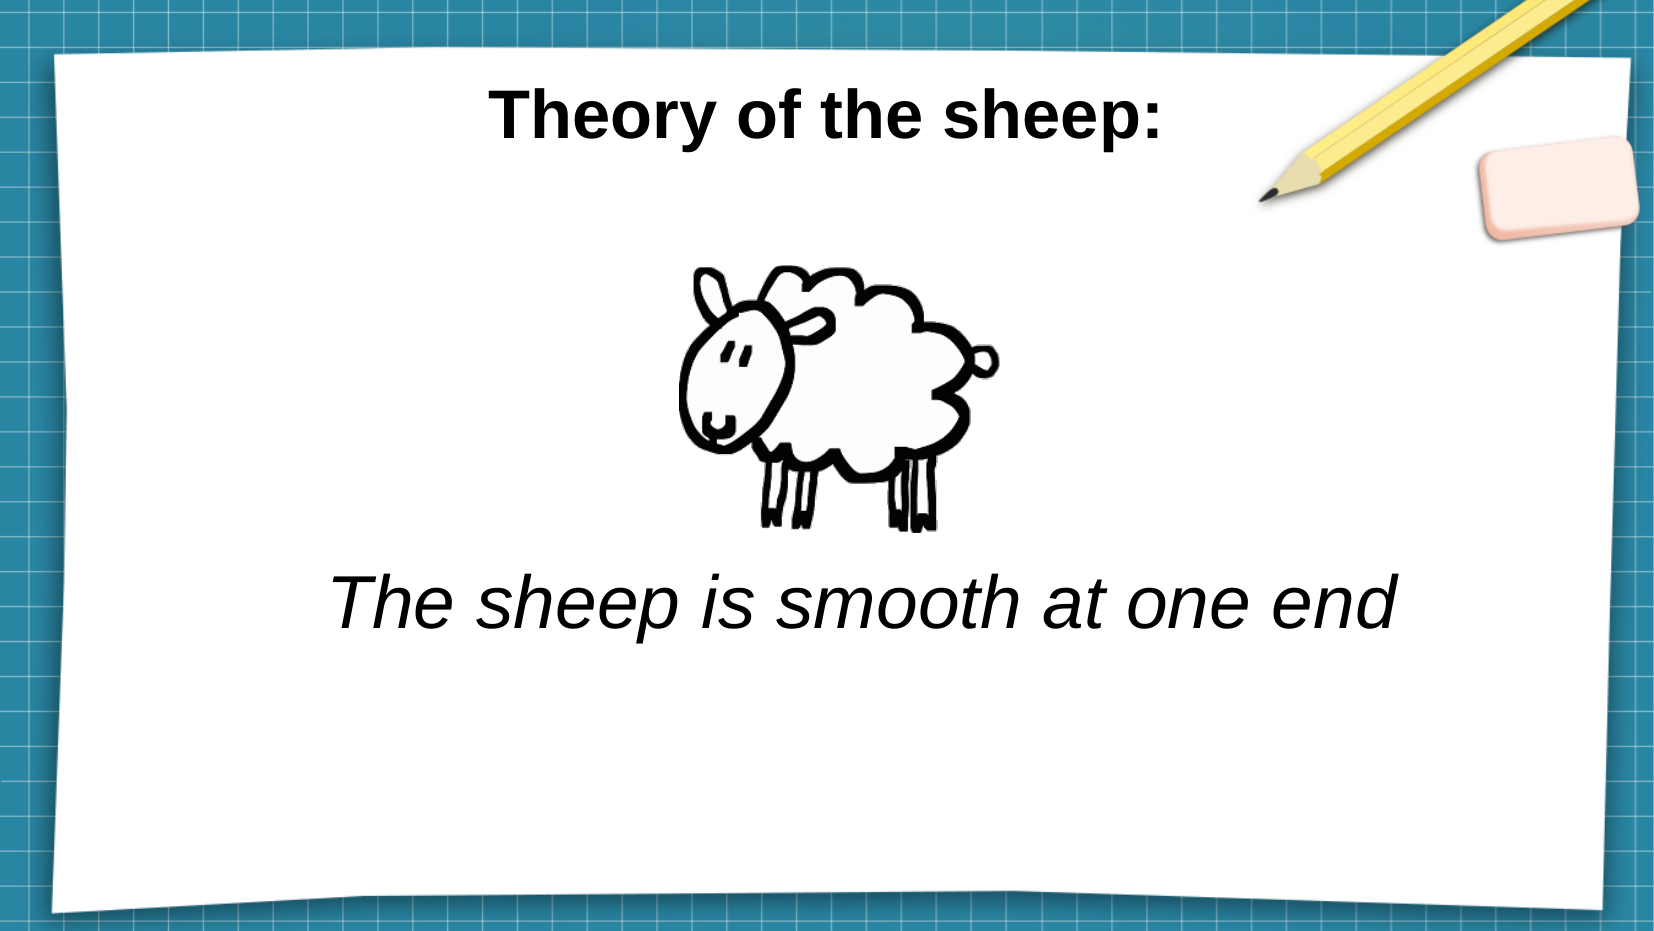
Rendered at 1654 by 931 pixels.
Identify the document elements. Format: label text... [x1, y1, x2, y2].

title Theory of the sheep: [82, 37, 1571, 193]
picture [0, 0, 1654, 931]
list The sheep is smooth at one end [82, 561, 1571, 758]
